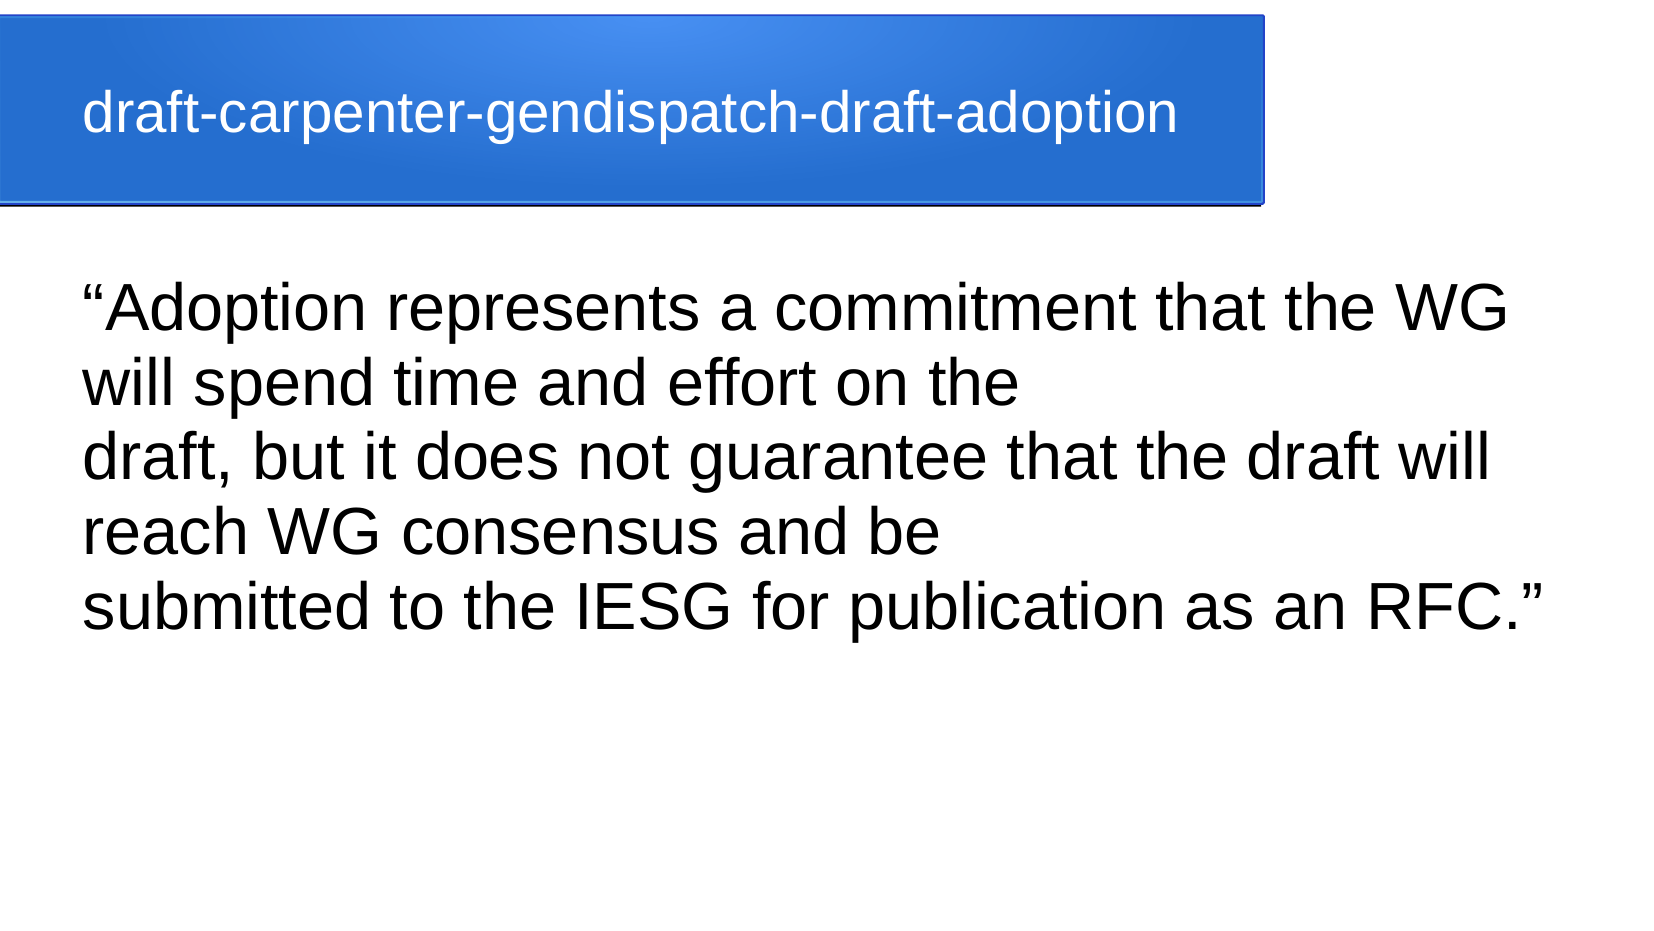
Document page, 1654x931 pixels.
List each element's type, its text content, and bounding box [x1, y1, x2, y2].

title draft-carpenter-gendispatch-draft-adoption [82, 35, 1235, 189]
subtitle “Adoption represents a commitment that the WG will spend time and effort on the draft, but it does not guarantee that the draft will reach WG consensus and be submitted to the IESG for publication as an RFC.” [82, 224, 1571, 764]
